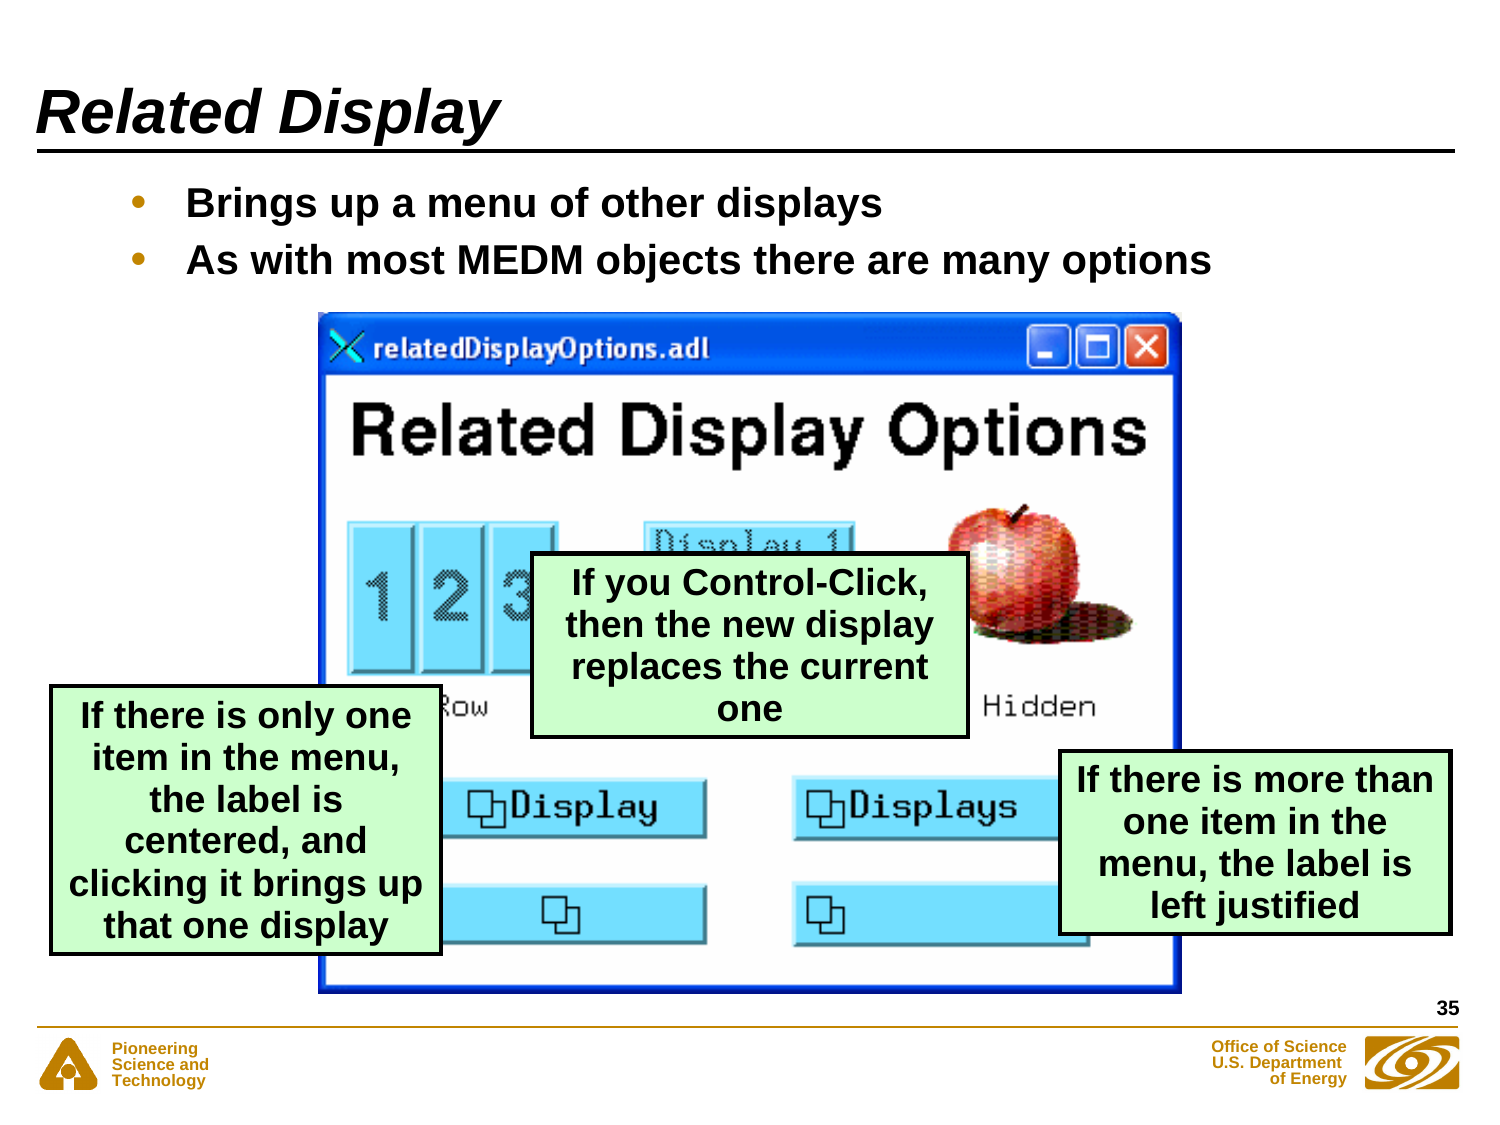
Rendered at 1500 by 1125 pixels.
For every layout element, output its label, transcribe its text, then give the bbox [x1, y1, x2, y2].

text_box If there is more than one item in the menu, the label is left justified [1060, 751, 1451, 935]
text_box If you Control-Click, then the new display replaces the current one [531, 553, 969, 737]
picture [1362, 1032, 1463, 1093]
text_box If there is only one item in the menu, the label is centered, and clicking it brings up that one display [51, 686, 442, 954]
list Brings up a menu of other displays As with most MEDM objects there are many options [114, 171, 1459, 297]
picture [318, 312, 1182, 994]
title Related Display [21, 75, 1459, 154]
picture [35, 1034, 101, 1094]
